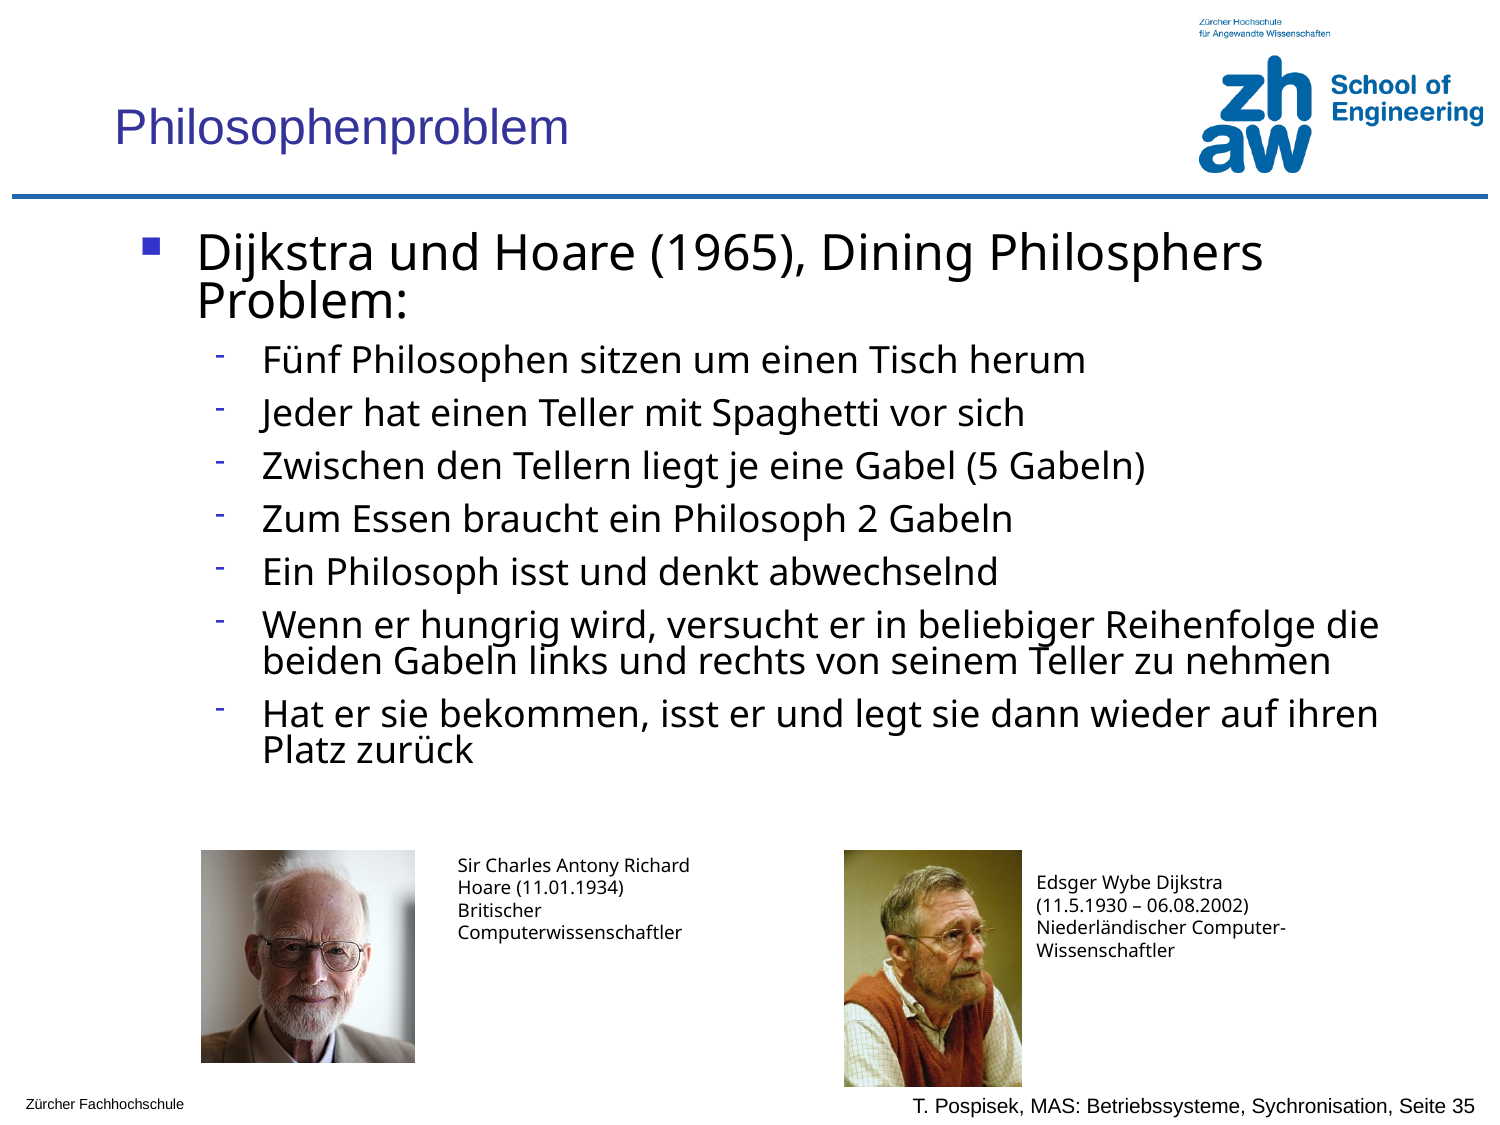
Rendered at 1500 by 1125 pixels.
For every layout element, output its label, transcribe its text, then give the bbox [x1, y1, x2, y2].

picture [844, 850, 1022, 1087]
title Philosophenproblem [99, 50, 1379, 163]
list Dijkstra und Hoare (1965), Dining Philosphers Problem: Fünf Philosophen sitzen um einen Tisch herum Jeder hat einen Teller mit Spaghetti vor sich Zwischen den Tellern liegt je eine Gabel (5 Gabeln) Zum Essen braucht ein Philosoph 2 Gabeln Ein Philosoph isst und denkt abwechselnd Wenn er hungrig wird, versucht er in beliebiger Reihenfolge die beiden Gabeln links und rechts von seinem Teller zu nehmen Hat er sie bekommen, isst er und legt sie dann wieder auf ihren Platz zurück [125, 224, 1400, 835]
text_box Edsger Wybe Dijkstra (11.5.1930 – 06.08.2002) Niederländischer Computer-Wissenschaftler [1021, 863, 1306, 969]
picture [201, 850, 415, 1063]
picture [1199, 19, 1483, 173]
text_box Sir Charles Antony Richard Hoare (11.01.1934) Britischer Computerwissenschaftler [442, 846, 739, 951]
